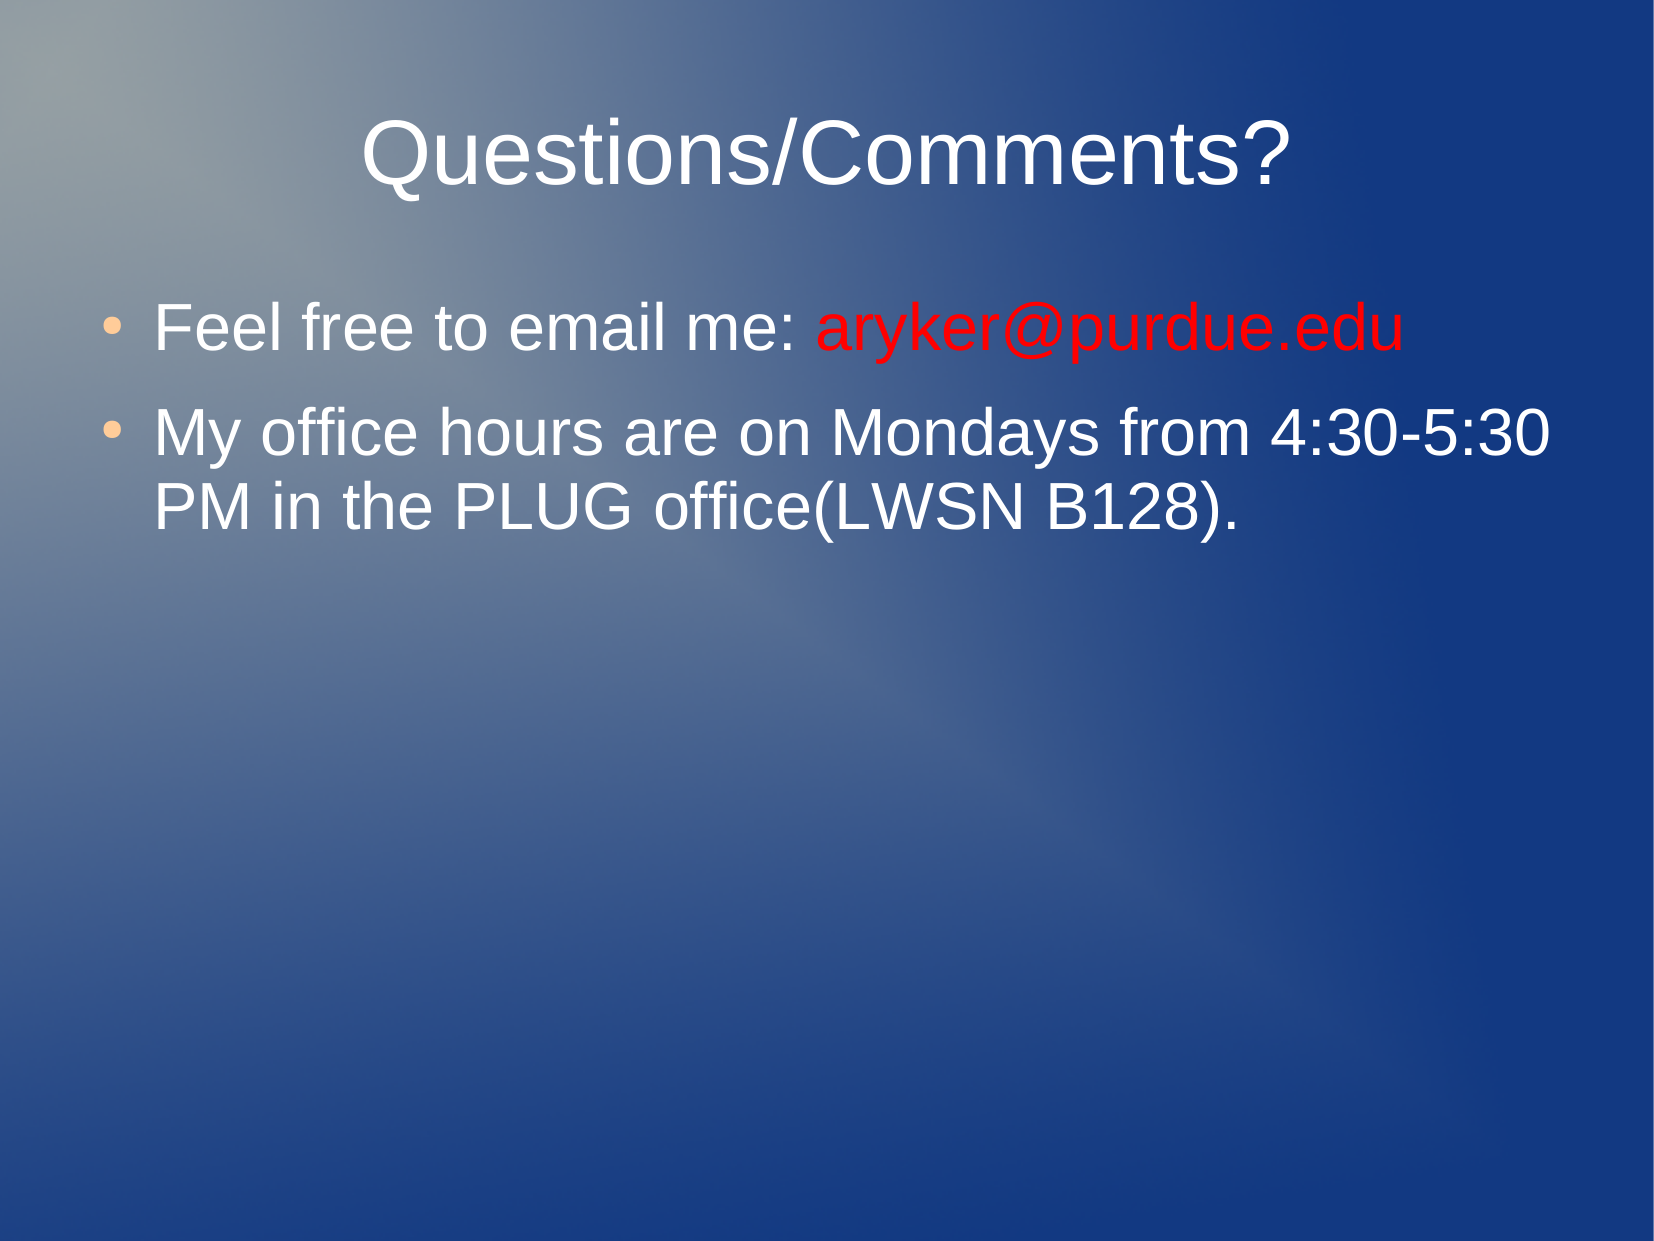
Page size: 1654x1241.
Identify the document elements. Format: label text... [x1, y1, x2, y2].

title Questions/Comments? [82, 49, 1571, 257]
list Feel free to email me: aryker@purdue.edu My office hours are on Mondays from 4:30-5:30 PM in the PLUG office(LWSN B128). [82, 290, 1571, 1010]
picture [0, 0, 1654, 1241]
